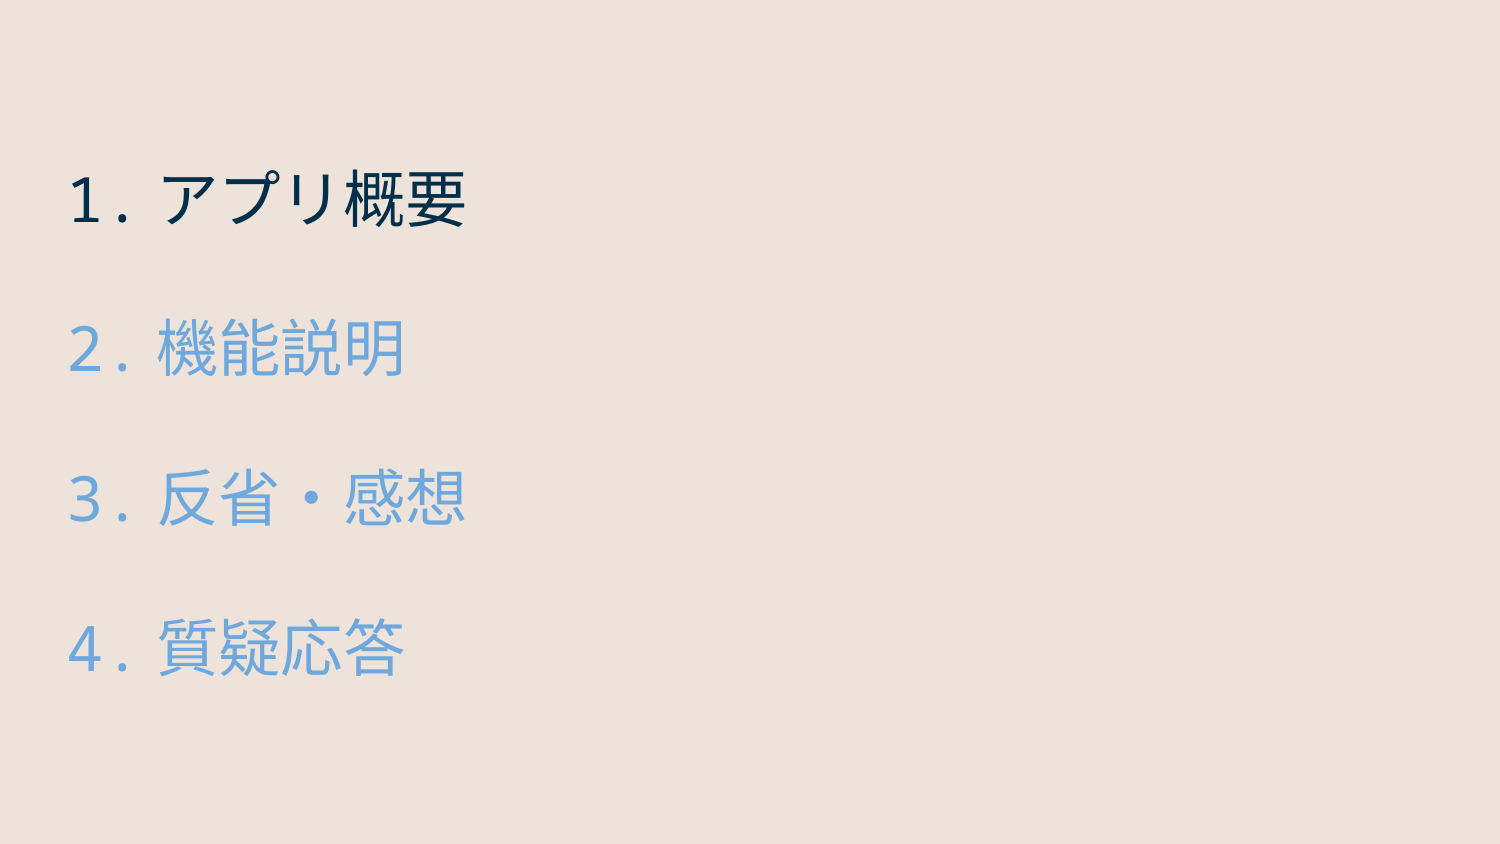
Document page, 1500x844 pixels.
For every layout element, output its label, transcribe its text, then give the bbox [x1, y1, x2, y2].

title 1.アプリ概要 2.機能説明 3.反省・感想 4.質疑応答 [51, 130, 1076, 713]
